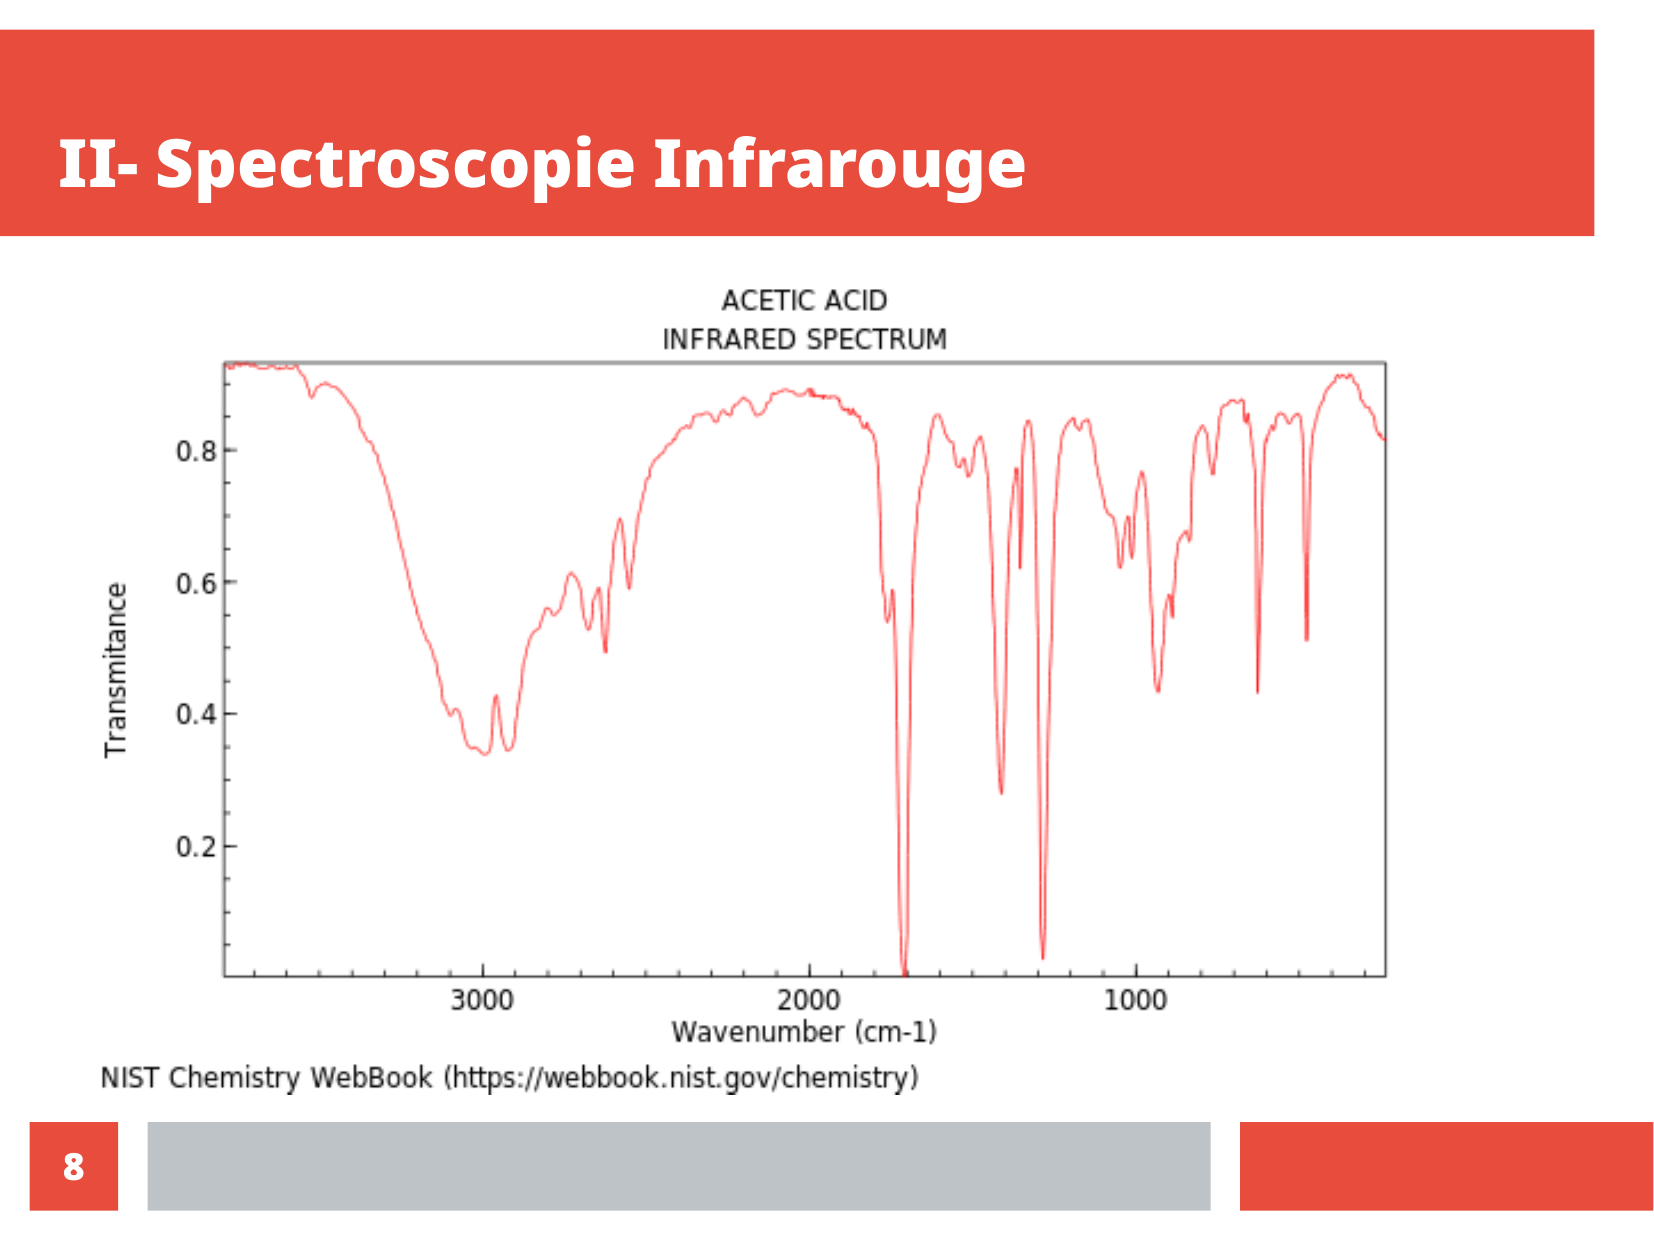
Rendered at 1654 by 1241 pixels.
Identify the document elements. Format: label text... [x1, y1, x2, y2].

title II- Spectroscopie Infrarouge [59, 59, 1595, 207]
picture [94, 272, 1465, 1095]
